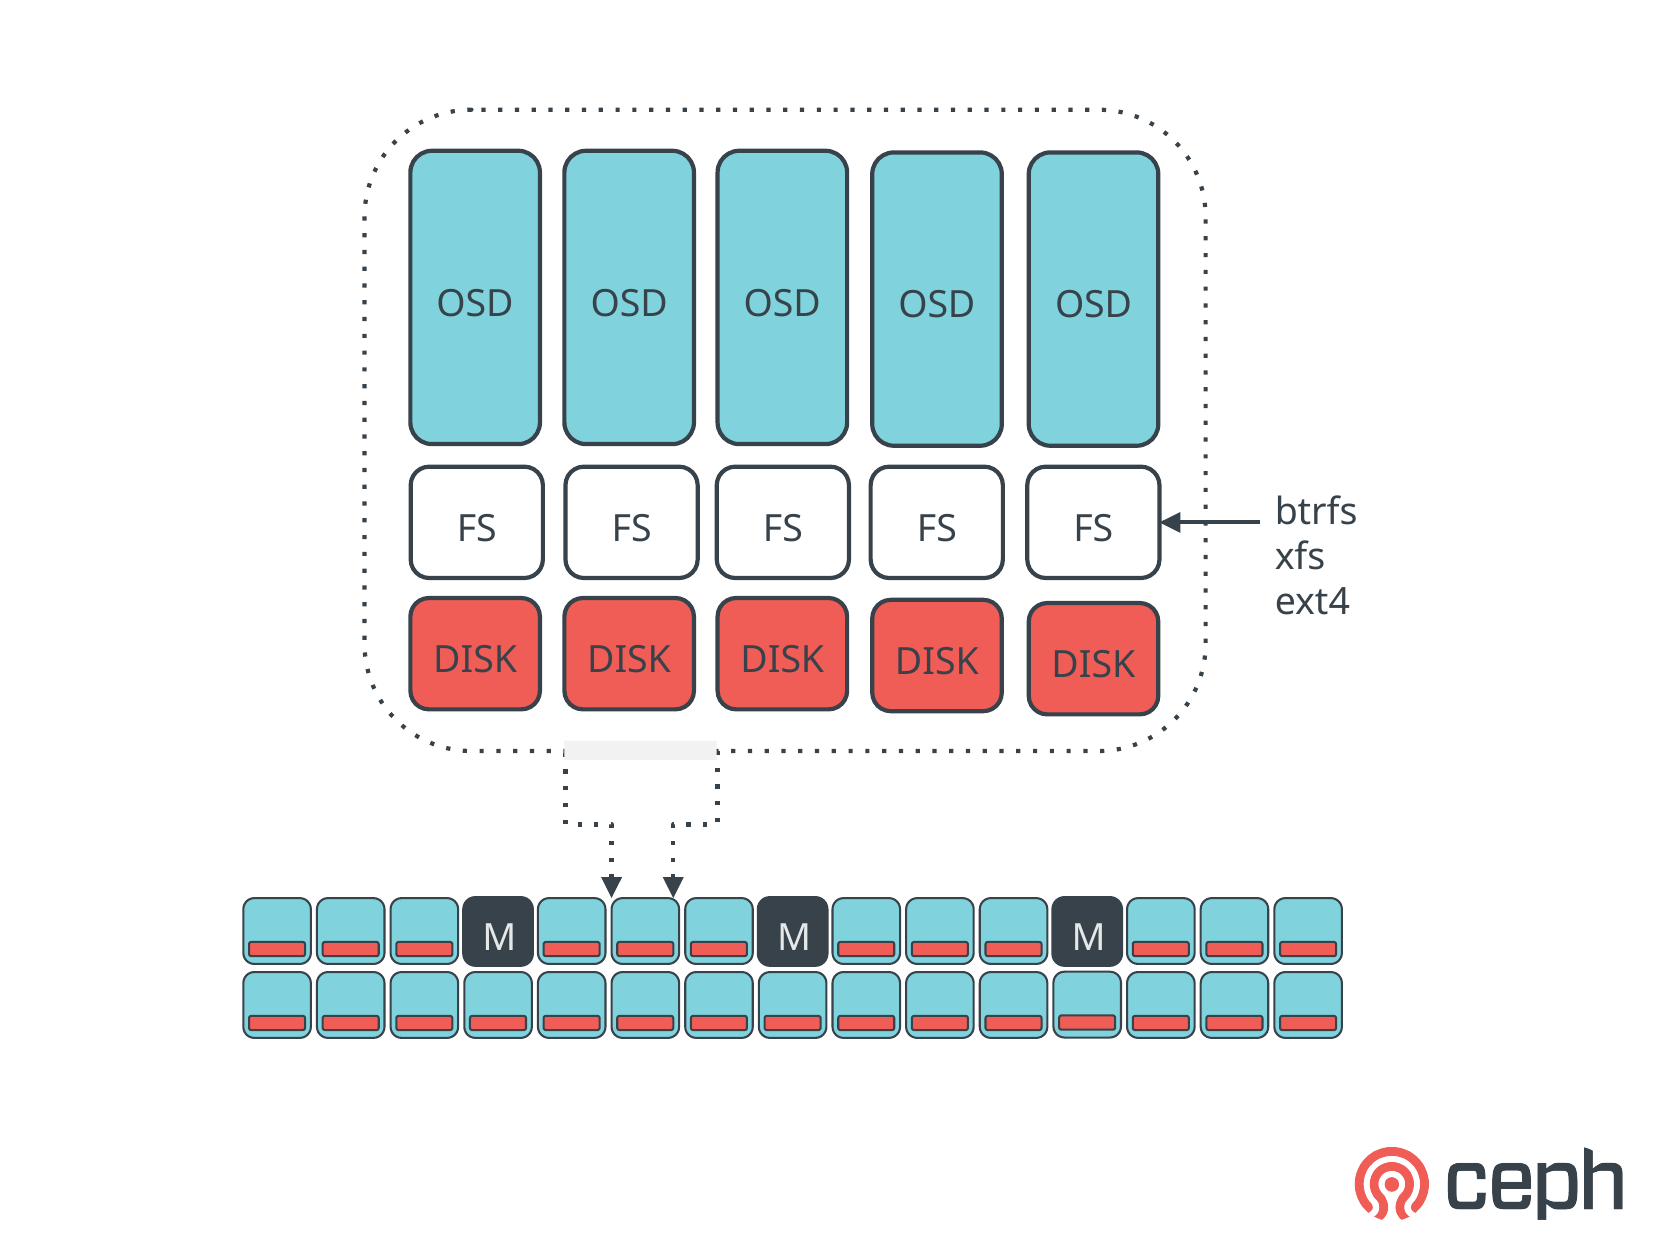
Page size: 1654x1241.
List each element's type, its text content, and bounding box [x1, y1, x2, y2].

text_box [979, 898, 1048, 964]
text_box M [1053, 898, 1121, 965]
text_box DISK [410, 597, 540, 710]
text_box [390, 898, 459, 964]
text_box DISK [564, 597, 694, 710]
text_box DISK [717, 597, 848, 710]
text_box [611, 898, 680, 964]
text_box [1200, 972, 1269, 1038]
text_box [390, 972, 459, 1038]
text_box [464, 972, 532, 1038]
text_box [685, 898, 753, 964]
text_box FS [716, 466, 849, 579]
text_box OSD [1028, 152, 1159, 446]
text_box [1274, 972, 1342, 1038]
text_box [564, 740, 717, 760]
text_box [1274, 898, 1342, 964]
text_box [1127, 972, 1195, 1038]
text_box [979, 972, 1048, 1038]
text_box [611, 972, 680, 1038]
text_box [685, 972, 753, 1038]
text_box OSD [410, 150, 540, 445]
text_box btrfs xfs ext4 [1259, 472, 1373, 630]
text_box OSD [872, 152, 1002, 446]
text_box [316, 898, 385, 964]
text_box FS [565, 466, 698, 579]
text_box [1127, 898, 1195, 964]
picture [1308, 1100, 1654, 1241]
text_box [906, 972, 974, 1038]
text_box [316, 972, 385, 1038]
text_box FS [410, 466, 543, 579]
text_box FS [870, 466, 1003, 579]
text_box OSD [564, 150, 694, 445]
text_box [906, 898, 974, 964]
text_box [537, 972, 606, 1038]
text_box [1200, 898, 1269, 964]
text_box OSD [717, 150, 848, 445]
text_box [832, 972, 901, 1038]
text_box FS [1027, 466, 1160, 579]
text_box DISK [872, 599, 1002, 712]
text_box [243, 972, 311, 1038]
text_box DISK [1028, 603, 1159, 715]
text_box M [758, 898, 827, 965]
text_box [832, 898, 901, 964]
text_box [758, 972, 827, 1038]
text_box [1053, 971, 1121, 1038]
text_box [243, 898, 311, 964]
text_box [537, 898, 606, 964]
text_box M [464, 898, 532, 965]
